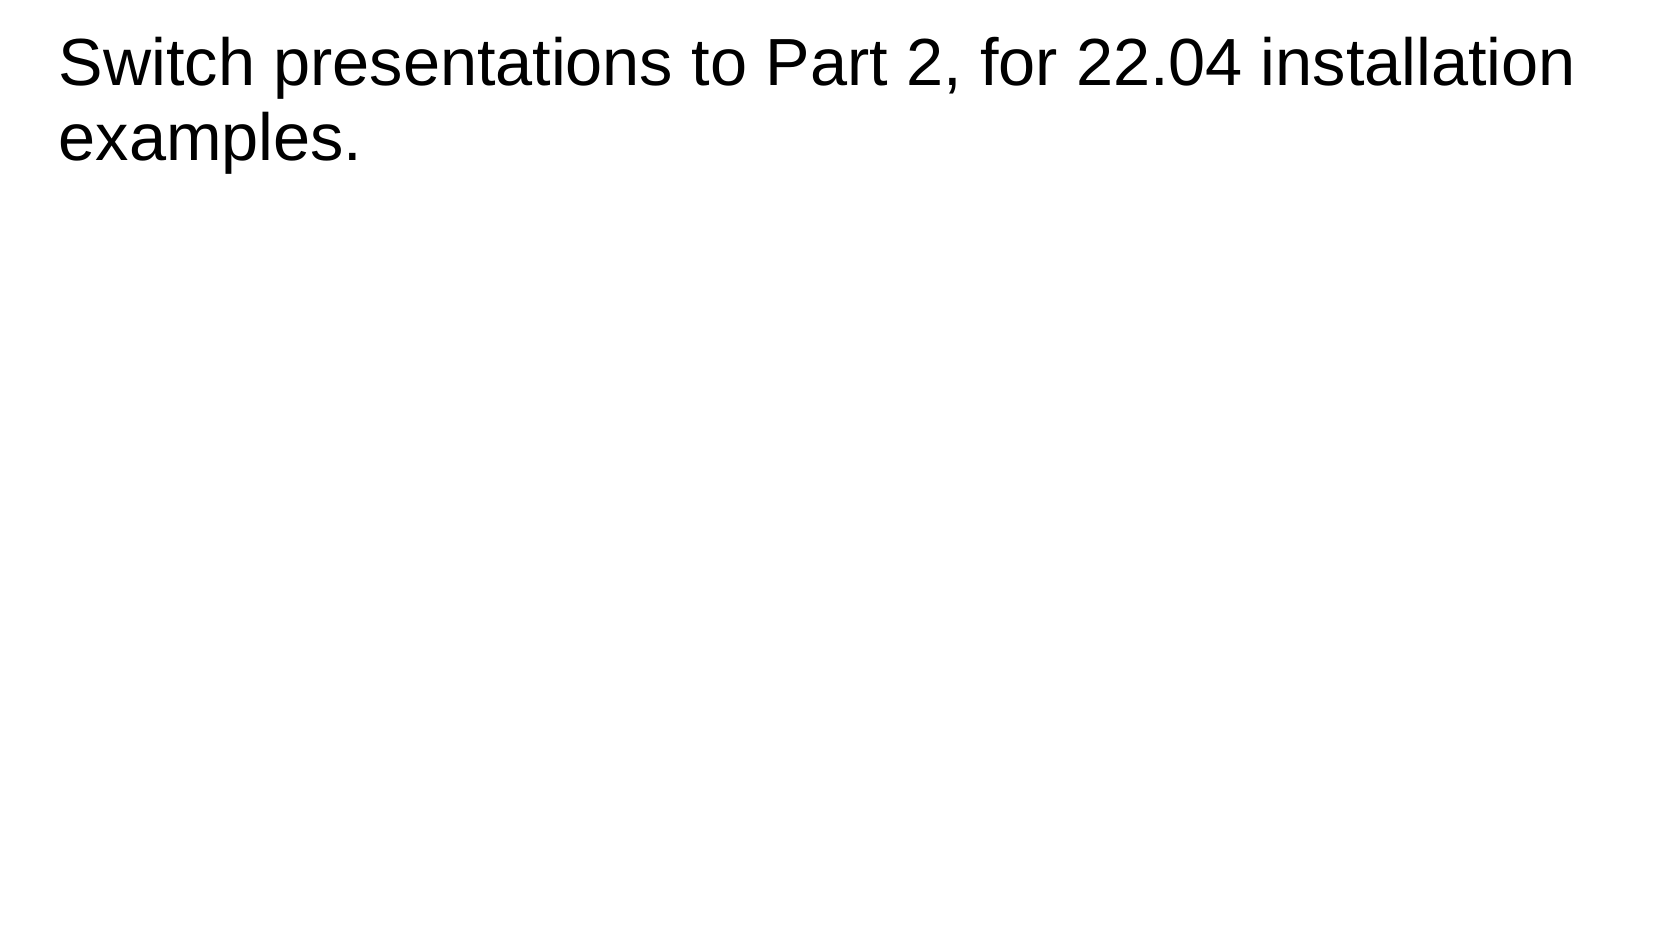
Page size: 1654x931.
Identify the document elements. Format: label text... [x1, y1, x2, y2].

title Switch presentations to Part 2, for 22.04 installation examples. [59, 25, 1595, 176]
